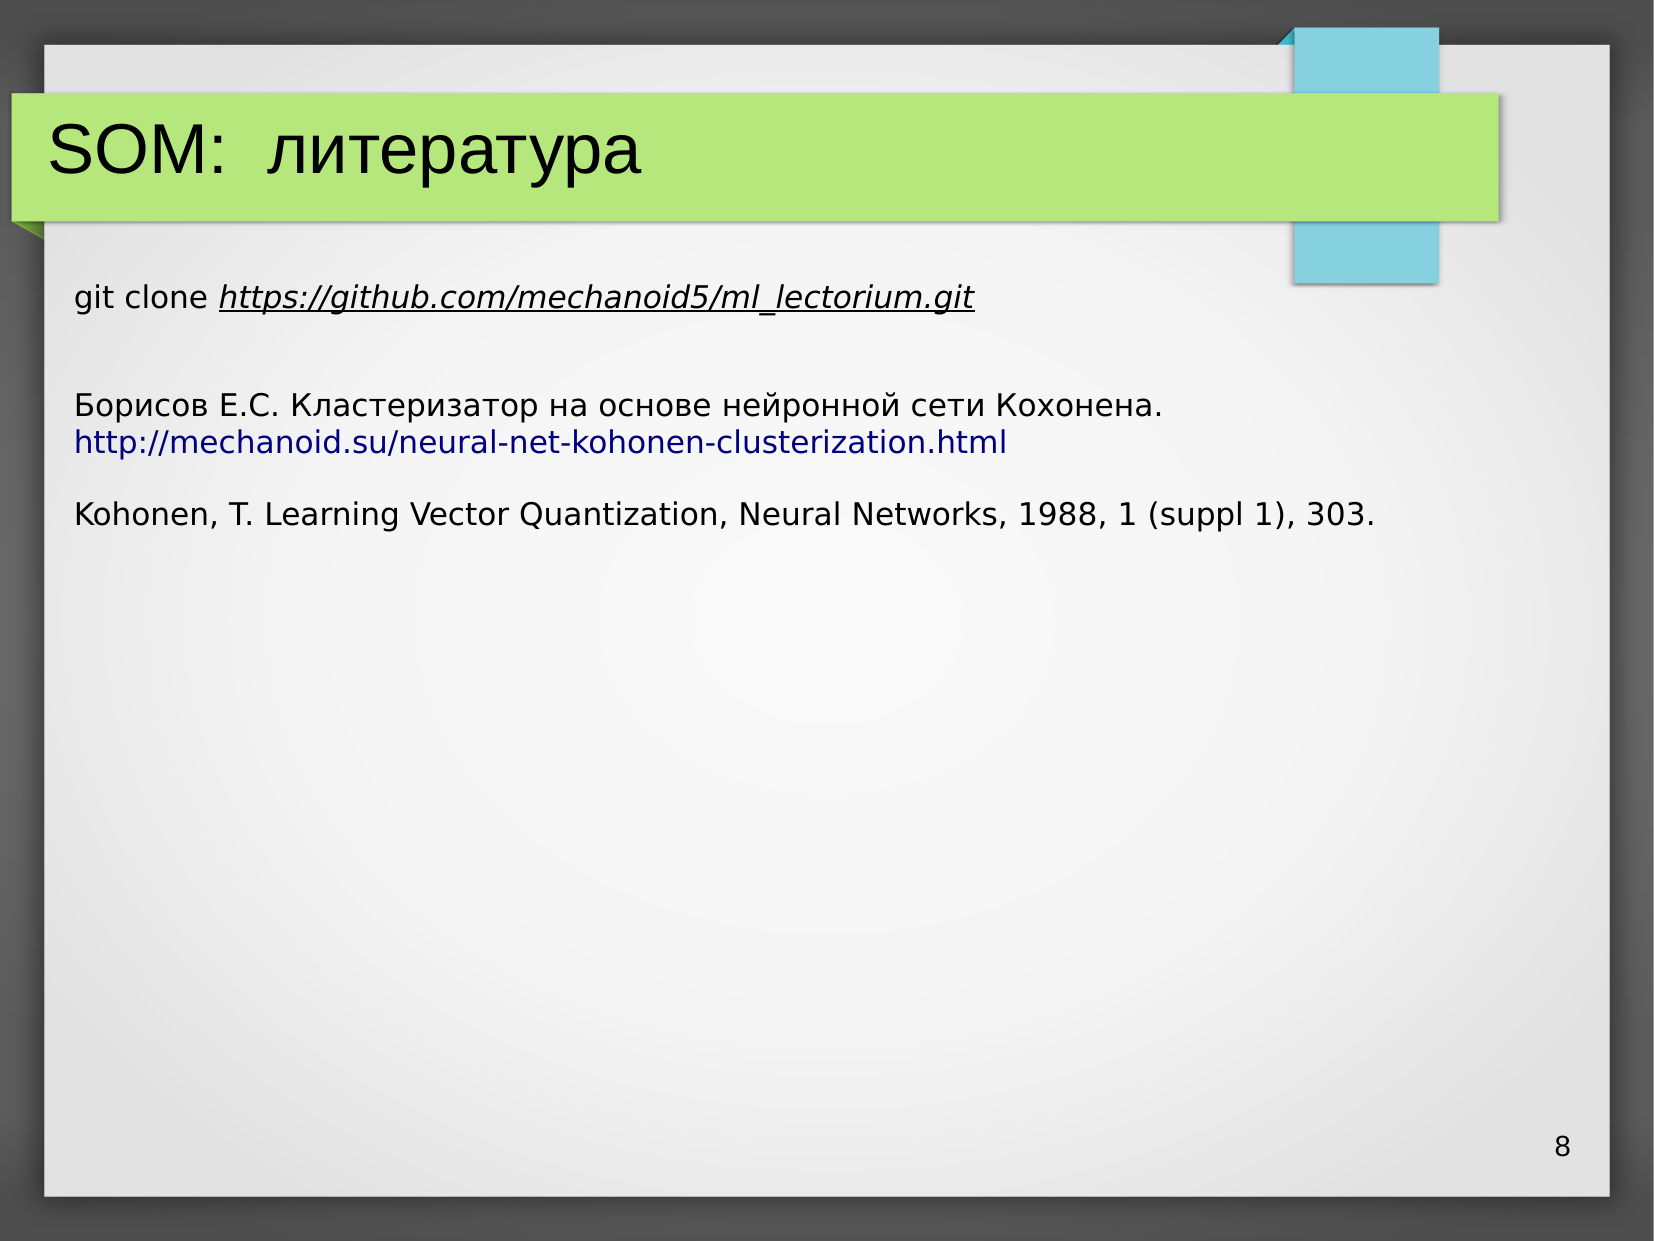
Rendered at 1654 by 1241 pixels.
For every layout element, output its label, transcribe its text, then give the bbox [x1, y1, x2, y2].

picture [0, 0, 1654, 1241]
title SOM: литература [47, 96, 1536, 201]
text_box git clone https://github.com/mechanoid5/ml_lectorium.git Борисов Е.С. Кластеризатор на основе нейронной сети Кохонена. http://mechanoid.su/neural-net-kohonen-clusterization.html Kohonen, T. Learning Vector Quantization, Neural Networks, 1988, 1 (suppl 1), 303. [59, 271, 1489, 831]
